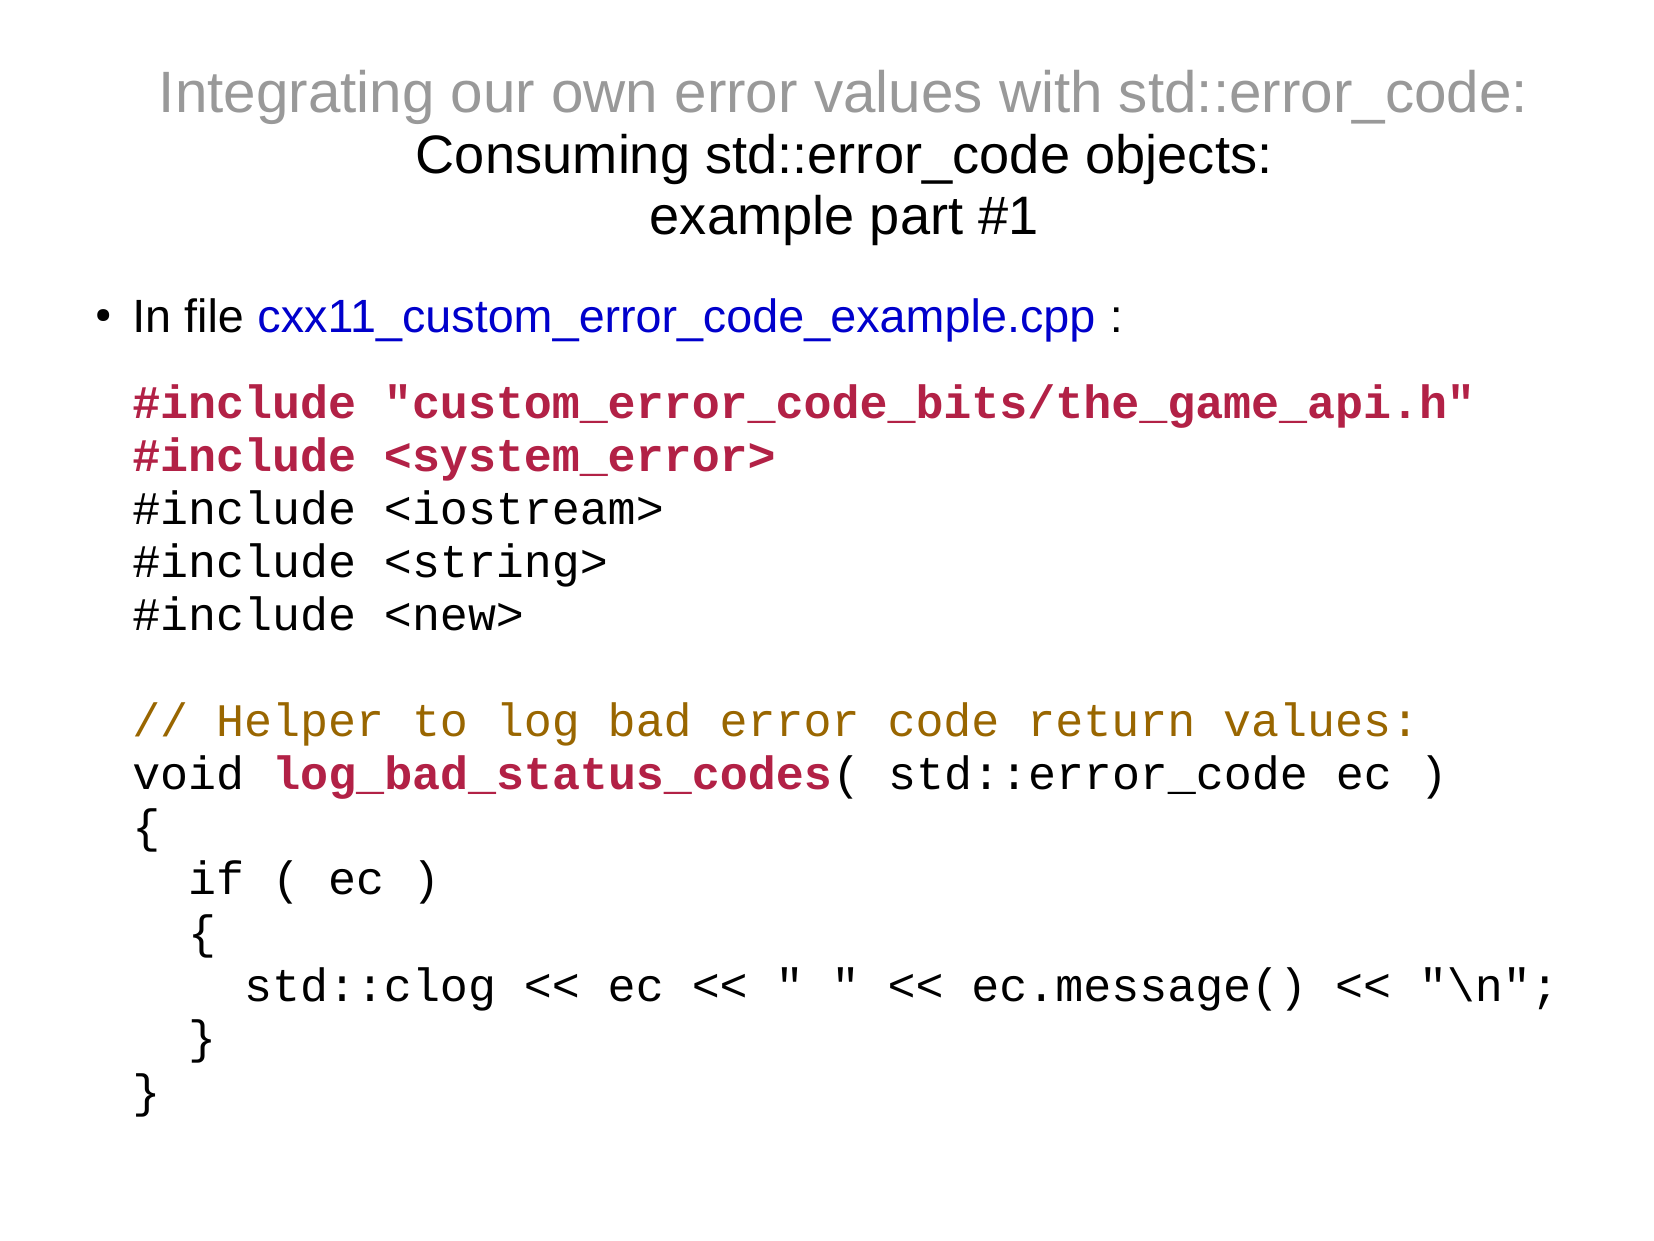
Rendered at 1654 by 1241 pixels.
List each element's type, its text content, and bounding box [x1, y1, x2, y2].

list In file cxx11_custom_error_code_example.cpp : #include "custom_error_code_bits/the_game_api.h" #include <system_error> #include <iostream> #include <string> #include <new> // Helper to log bad error code return values: void log_bad_status_codes( std::error_code ec ) { if ( ec ) { std::clog << ec << " " << ec.message() << "\n"; } } [82, 290, 1571, 1182]
title Integrating our own error values with std::error_code: Consuming std::error_code objects: example part #1 [82, 49, 1571, 257]
